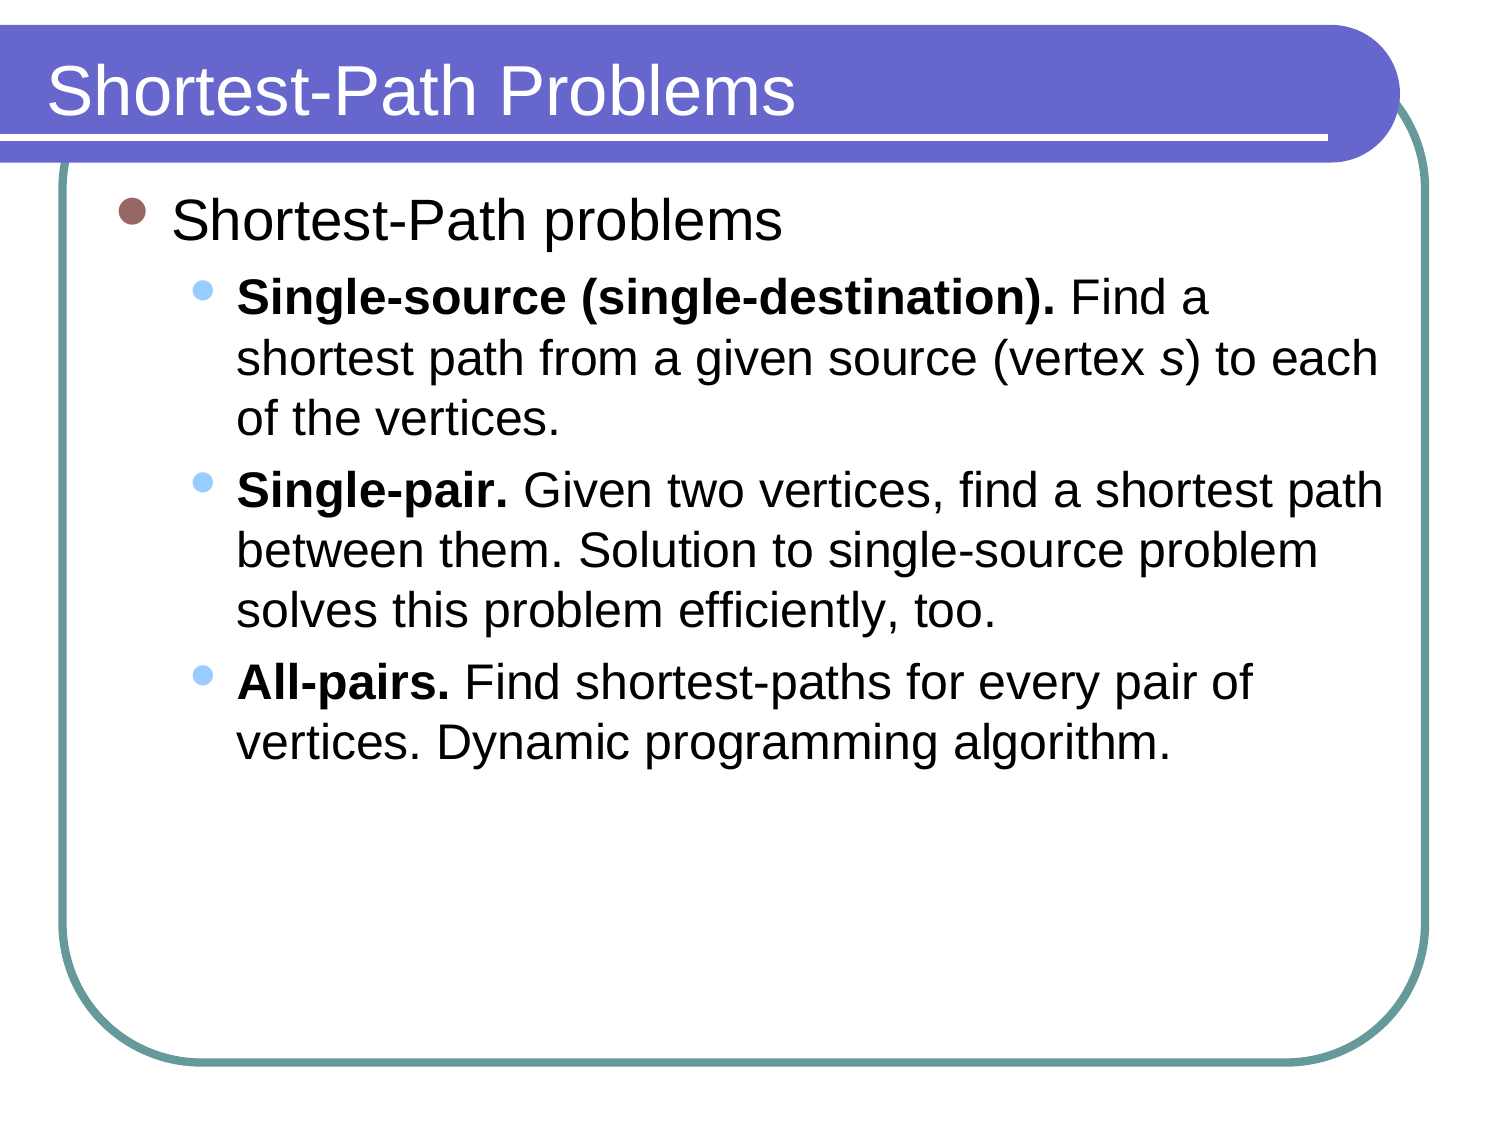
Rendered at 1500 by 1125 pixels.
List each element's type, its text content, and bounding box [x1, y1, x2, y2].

list Shortest-Path problems Single-source (single-destination). Find a shortest path from a given source (vertex s) to each of the vertices. Single-pair. Given two vertices, find a shortest path between them. Solution to single-source problem solves this problem efficiently, too. All-pairs. Find shortest-paths for every pair of vertices. Dynamic programming algorithm. [99, 174, 1401, 1023]
title Shortest-Path Problems [31, 37, 1347, 138]
